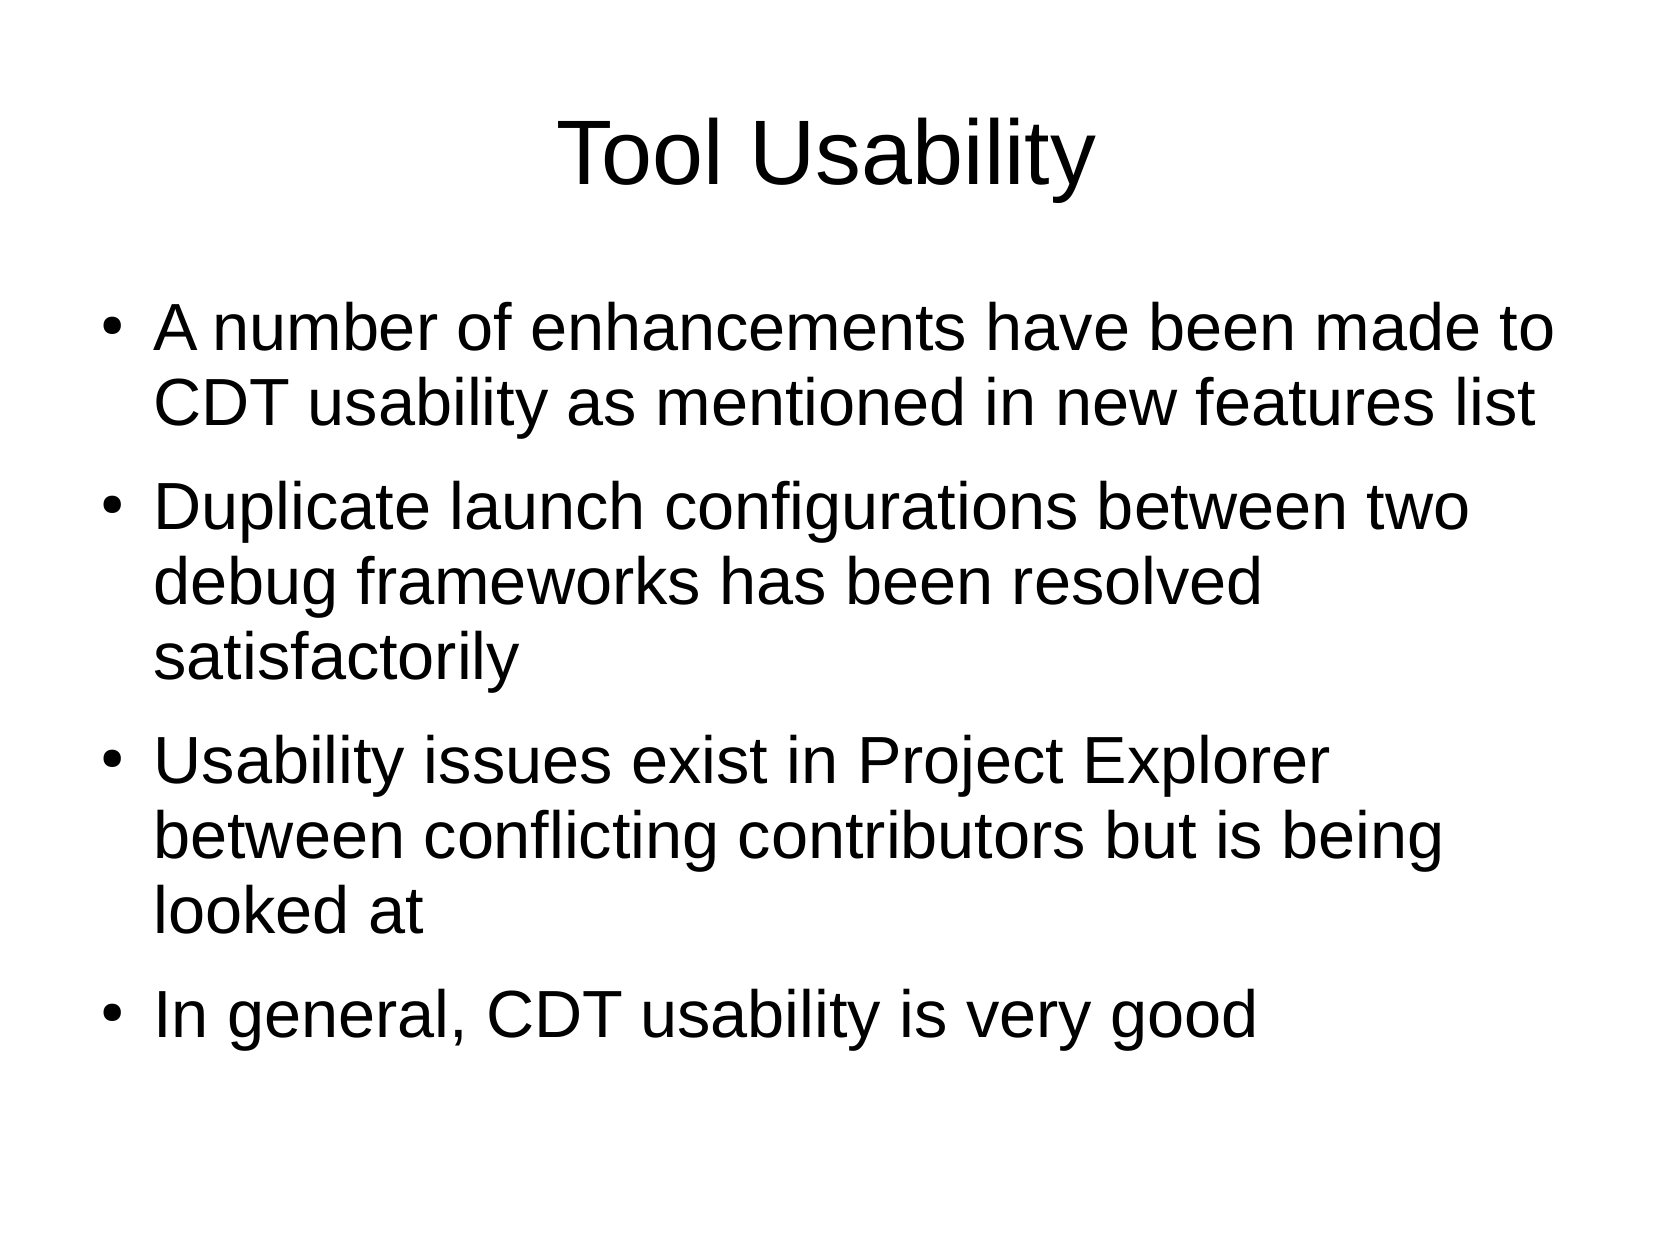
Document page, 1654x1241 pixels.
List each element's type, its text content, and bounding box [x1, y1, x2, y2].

title Tool Usability [82, 56, 1571, 250]
list A number of enhancements have been made to CDT usability as mentioned in new features list Duplicate launch configurations between two debug frameworks has been resolved satisfactorily Usability issues exist in Project Explorer between conflicting contributors but is being looked at In general, CDT usability is very good [82, 290, 1571, 1094]
